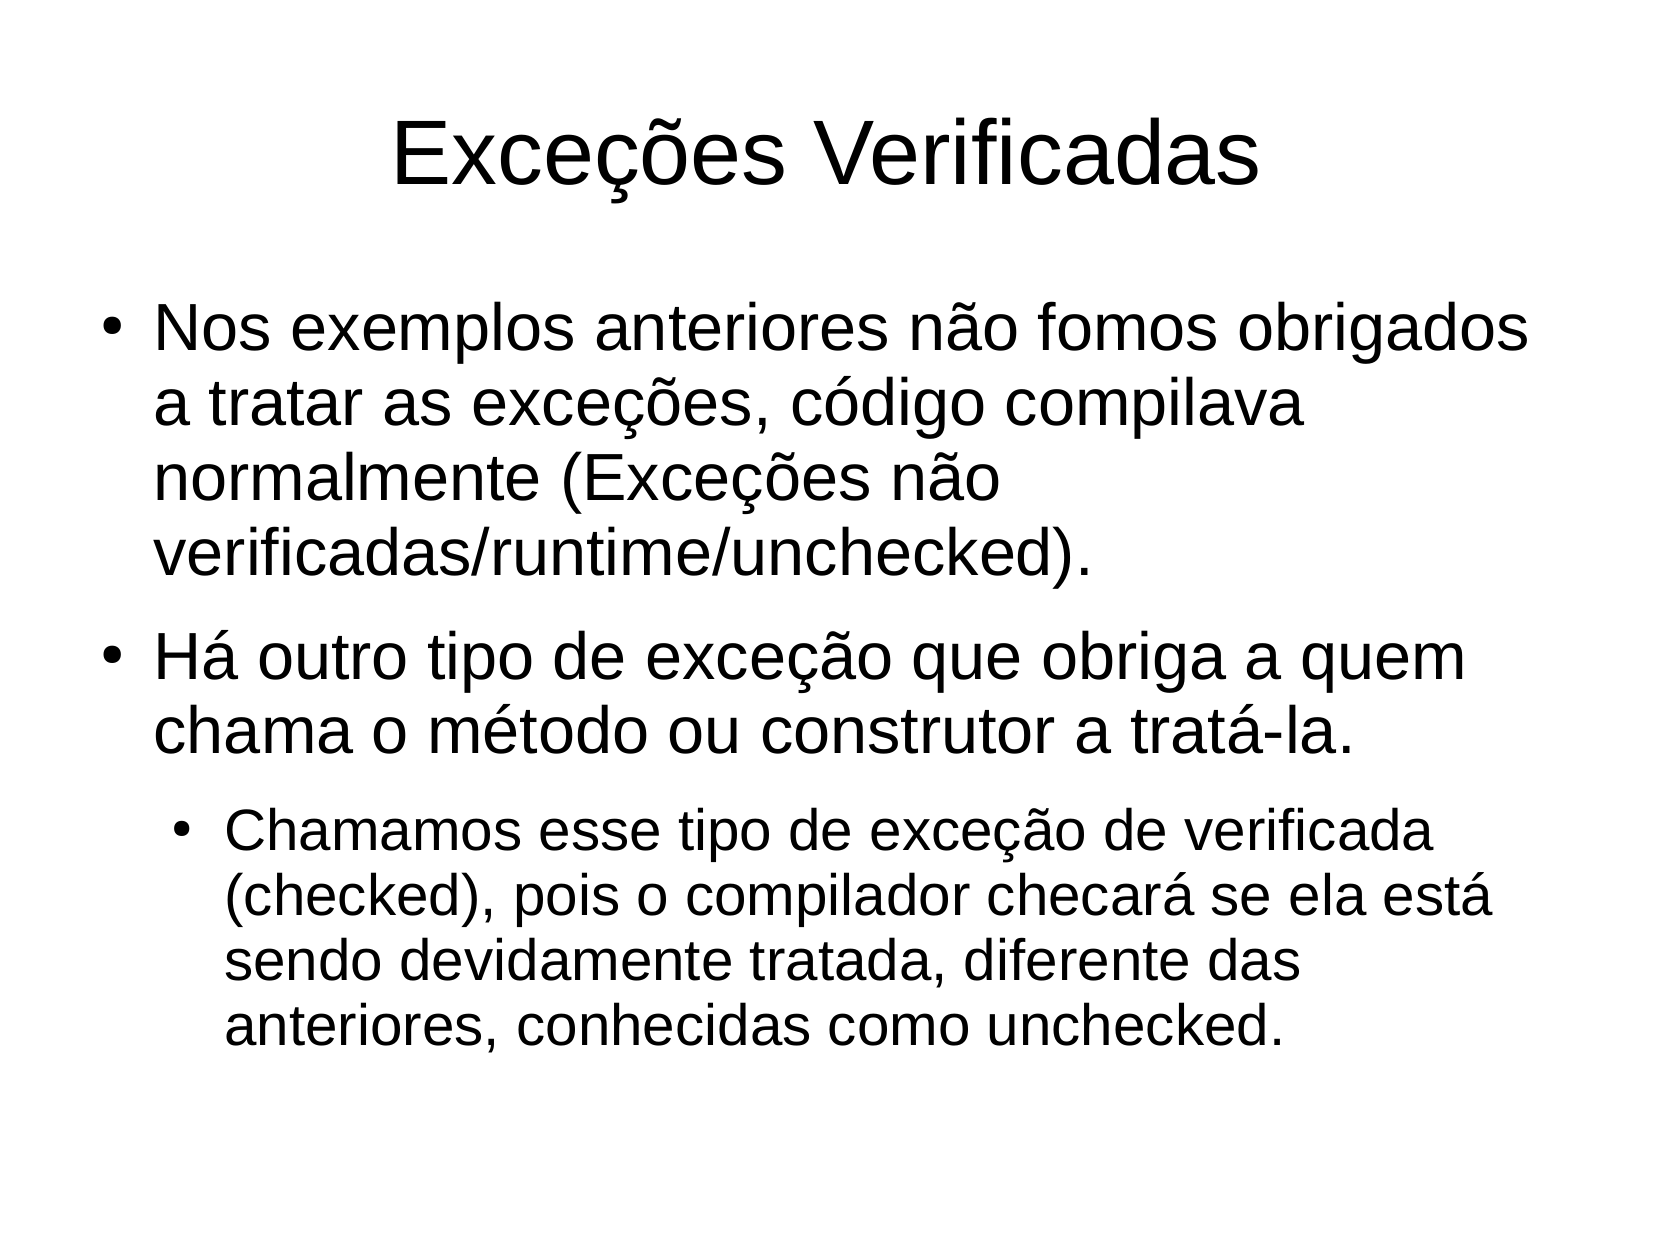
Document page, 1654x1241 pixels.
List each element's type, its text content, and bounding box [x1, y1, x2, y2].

title Exceções Verificadas [82, 49, 1571, 257]
list Nos exemplos anteriores não fomos obrigados a tratar as exceções, código compilava normalmente (Exceções não verificadas/runtime/unchecked). Há outro tipo de exceção que obriga a quem chama o método ou construtor a tratá-la. Chamamos esse tipo de exceção de verificada (checked), pois o compilador checará se ela está sendo devidamente tratada, diferente das anteriores, conhecidas como unchecked. [82, 290, 1571, 1109]
